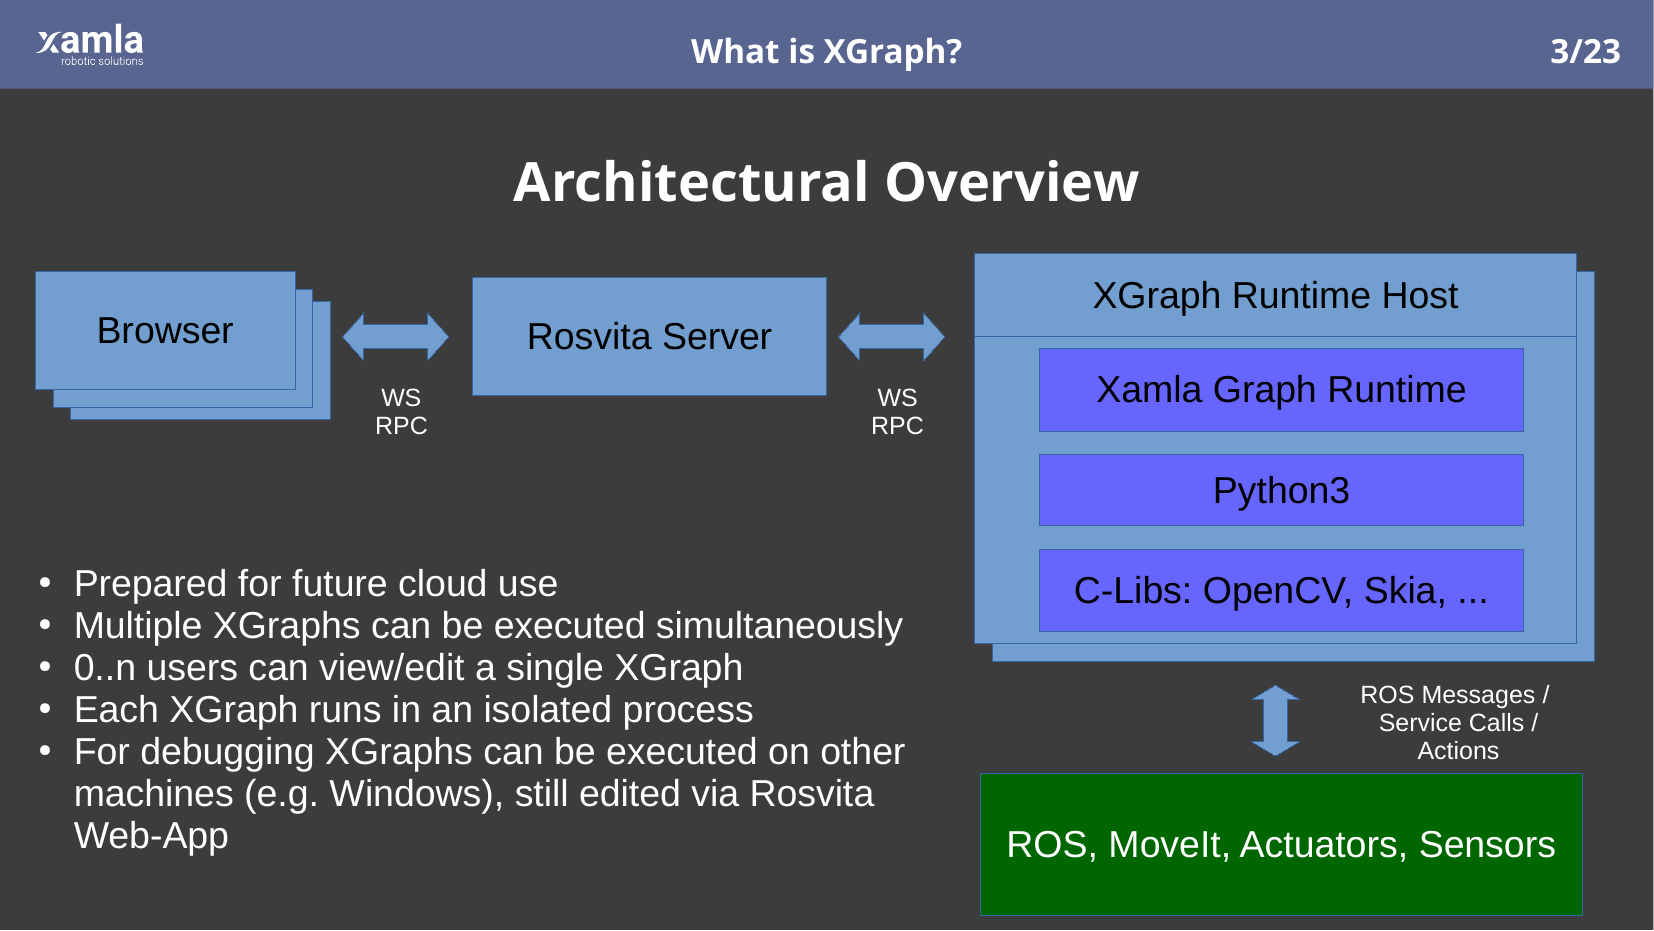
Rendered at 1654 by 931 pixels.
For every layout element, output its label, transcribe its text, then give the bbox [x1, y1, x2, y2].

text_box WS RPC [354, 376, 449, 448]
text_box WebBrowser [53, 289, 313, 408]
text_box [1251, 685, 1300, 756]
text_box [838, 312, 945, 361]
text_box Prepared for future cloud use Multiple XGraphs can be executed simultaneously 0..n users can view/edit a single XGraph Each XGraph runs in an isolated process For debugging XGraphs can be executed on other machines (e.g. Windows), still edited via Rosvita Web-App [23, 555, 939, 822]
text_box ROS Messages / Service Calls / Actions [1328, 673, 1589, 762]
text_box Rosvita Server [472, 277, 827, 396]
text_box What is XGraph? [296, 20, 1357, 83]
text_box XGraph Runtime Host [974, 253, 1577, 337]
text_box WS RPC [850, 376, 945, 448]
text_box WebBrowser [70, 301, 331, 420]
text_box 3/23 [1511, 20, 1636, 83]
text_box C-Libs: OpenCV, Skia, ... [1039, 549, 1524, 632]
text_box [974, 271, 1595, 662]
text_box [342, 312, 449, 361]
text_box Architectural Overview [188, 135, 1465, 228]
text_box Xamla Graph Runtime [1039, 348, 1524, 432]
text_box Python3 [1039, 454, 1524, 526]
picture [35, 23, 143, 65]
text_box Browser [35, 271, 296, 390]
text_box [0, 0, 1654, 89]
text_box ROS, MoveIt, Actuators, Sensors [980, 773, 1583, 916]
